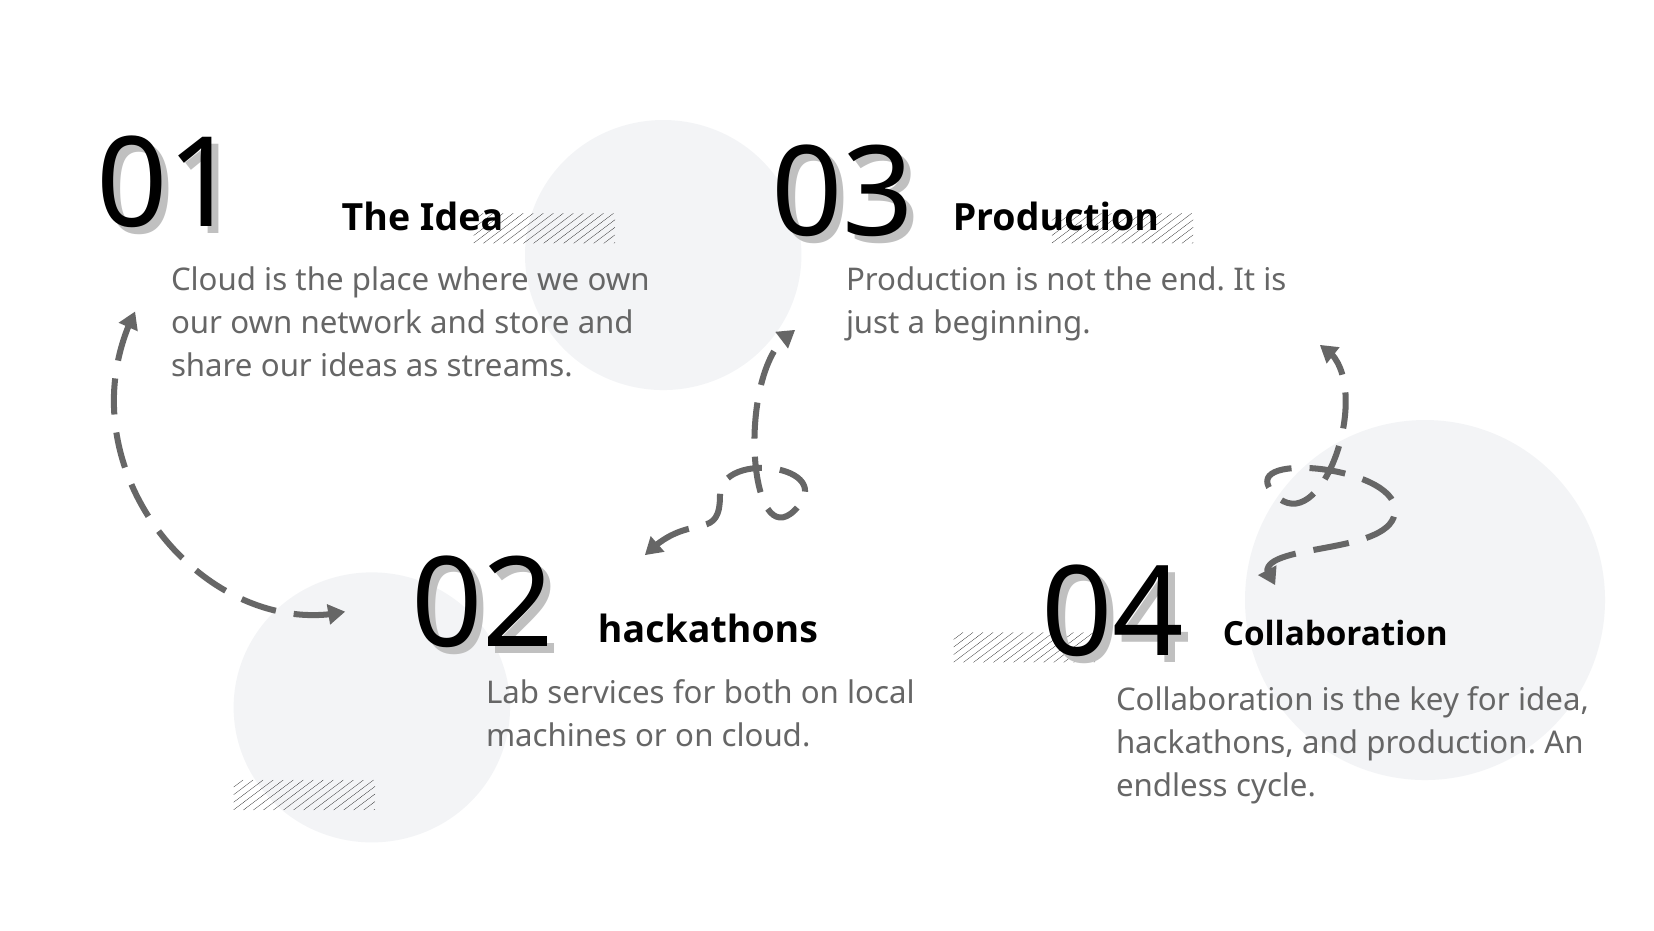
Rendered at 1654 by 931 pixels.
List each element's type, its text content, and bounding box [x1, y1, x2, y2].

text_box 04 [1026, 514, 1207, 701]
text_box Cloud is the place where we own our own network and store and share our ideas as streams. [156, 250, 682, 436]
text_box 03 [756, 94, 937, 281]
text_box 01 [81, 85, 262, 271]
text_box hackathons [578, 595, 834, 673]
text_box Collaboration [1208, 602, 1464, 681]
text_box Lab services for both on local machines or on cloud. [471, 662, 997, 849]
text_box The Idea [263, 182, 519, 261]
text_box Collaboration is the key for idea, hackathons, and production. An endless cycle. [1101, 670, 1627, 856]
text_box 02 [396, 505, 577, 691]
text_box Production [938, 182, 1194, 261]
text_box Production is not the end. It is just a beginning. [831, 250, 1357, 436]
